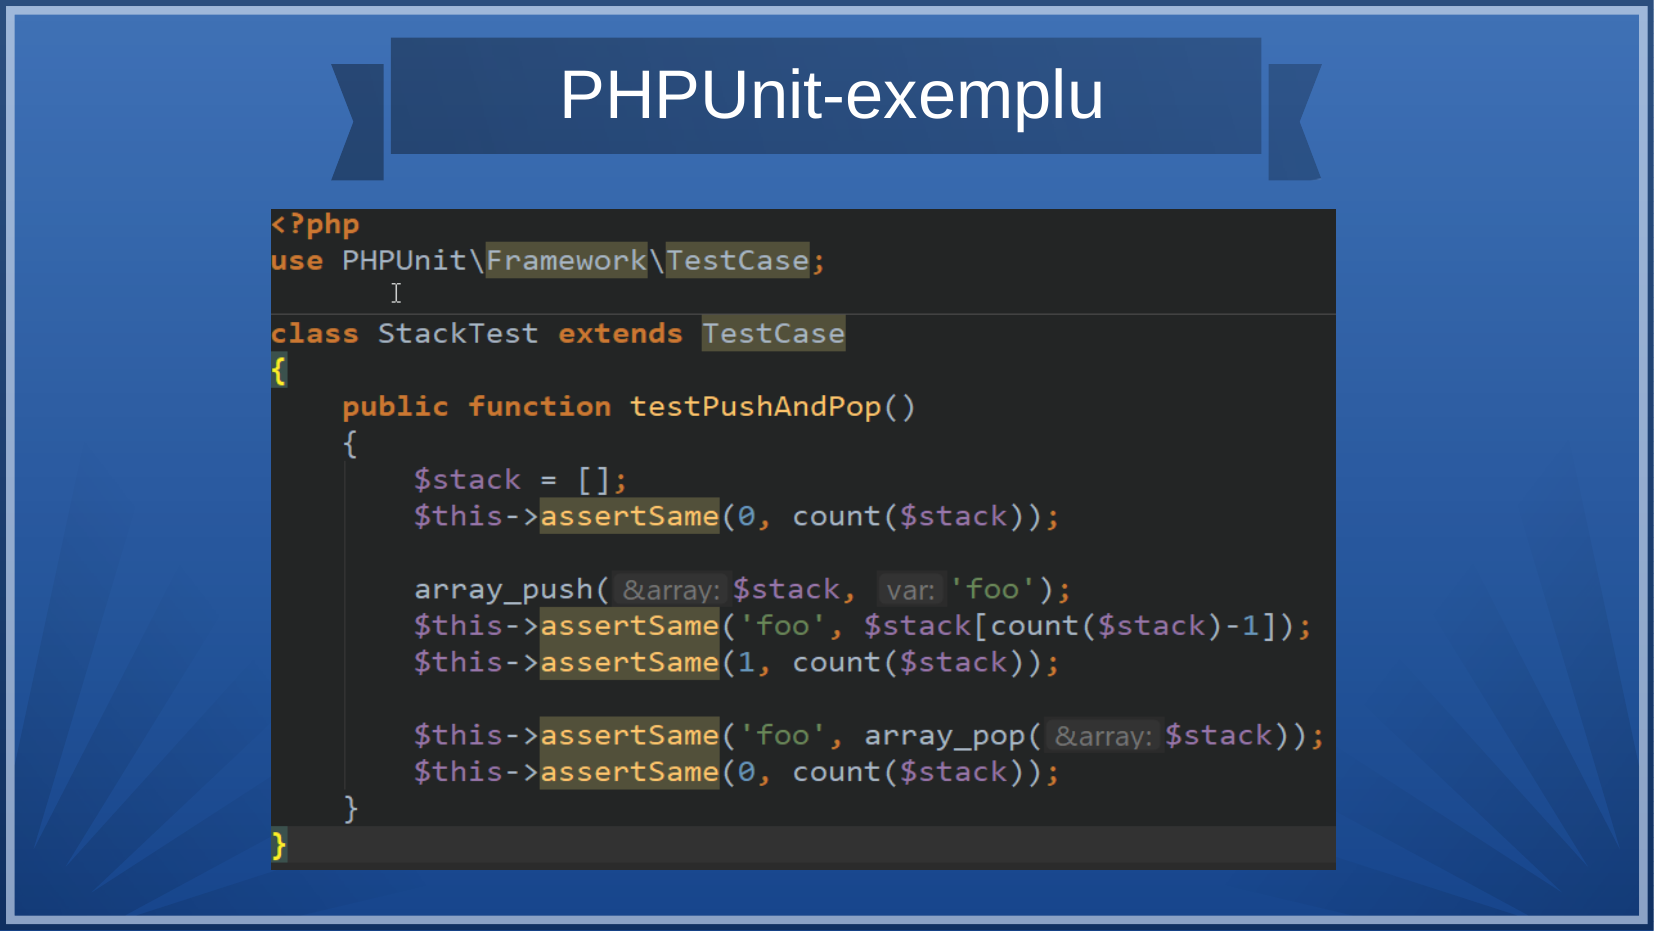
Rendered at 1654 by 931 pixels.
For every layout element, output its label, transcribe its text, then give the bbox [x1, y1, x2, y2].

picture [271, 209, 1336, 871]
title PHPUnit-exemplu [395, 35, 1270, 154]
